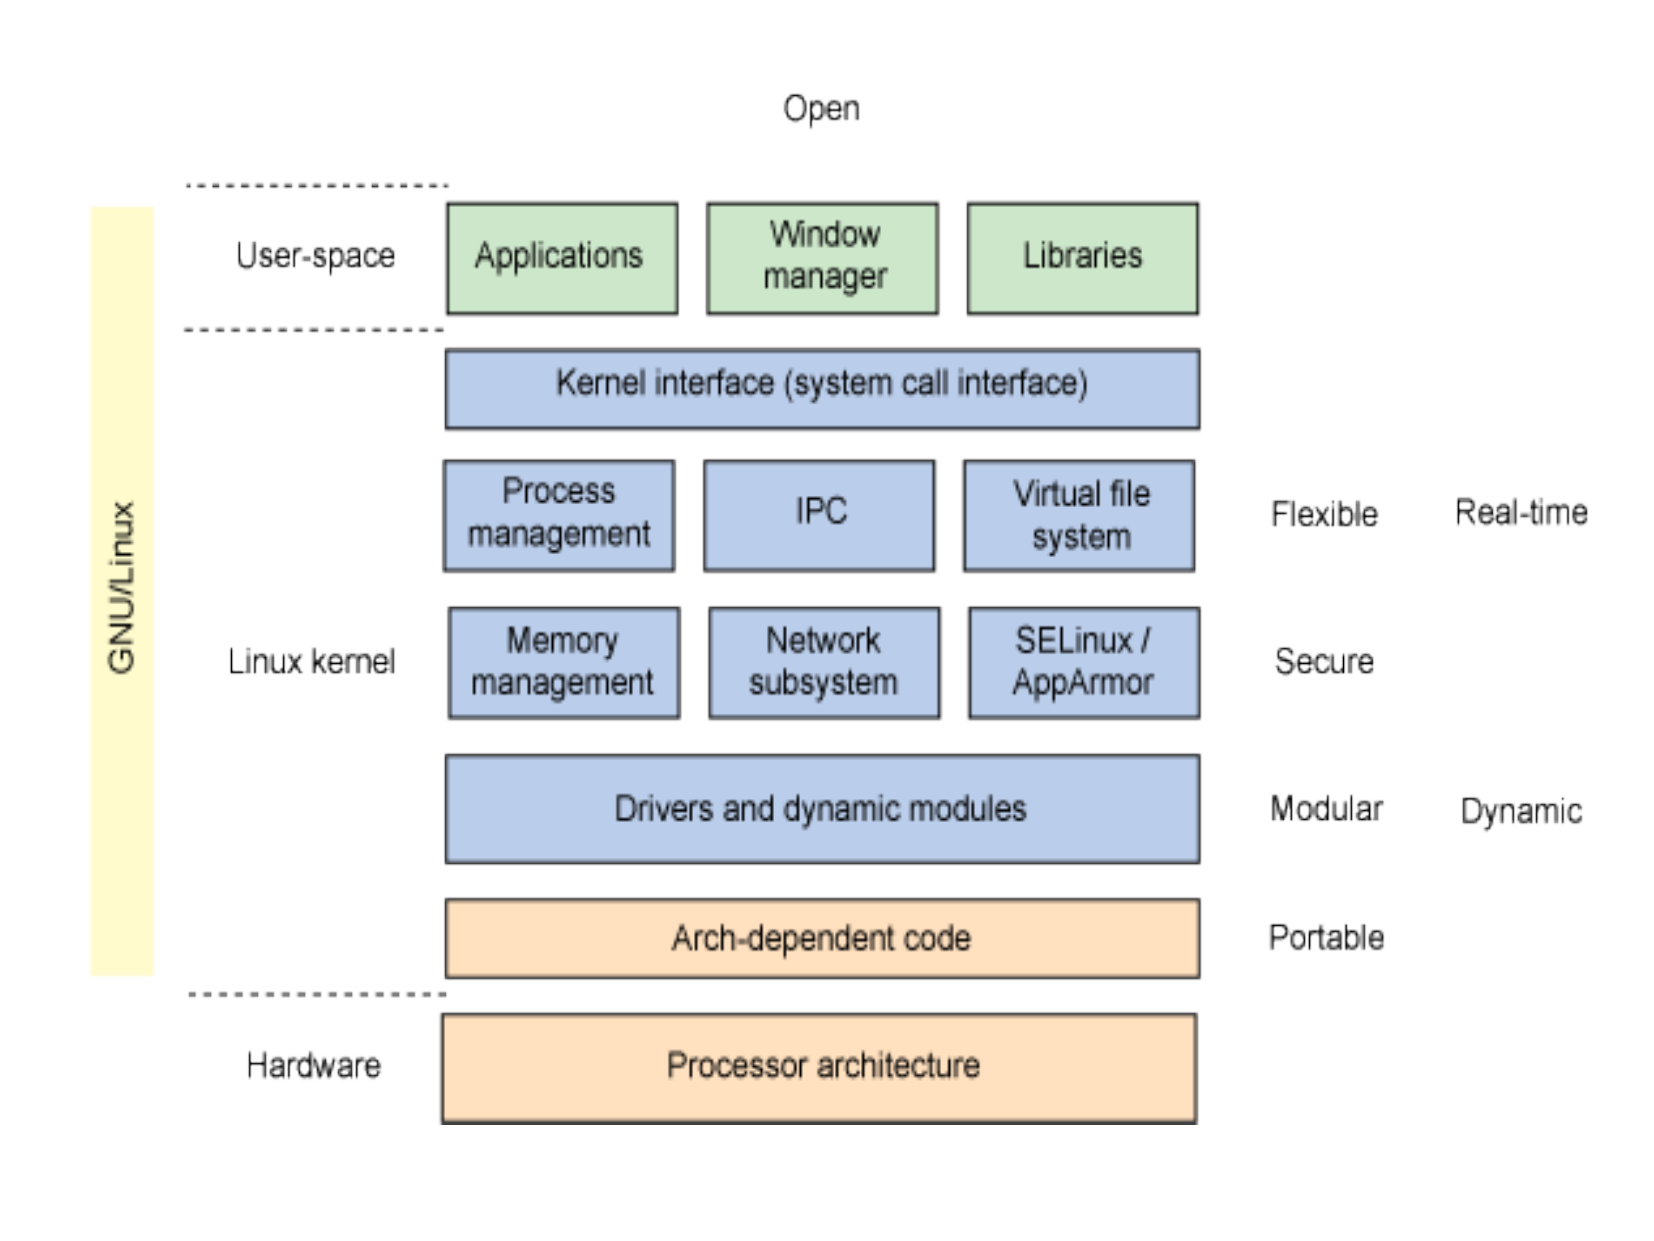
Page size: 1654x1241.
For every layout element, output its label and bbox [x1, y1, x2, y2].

picture [90, 89, 1591, 1126]
